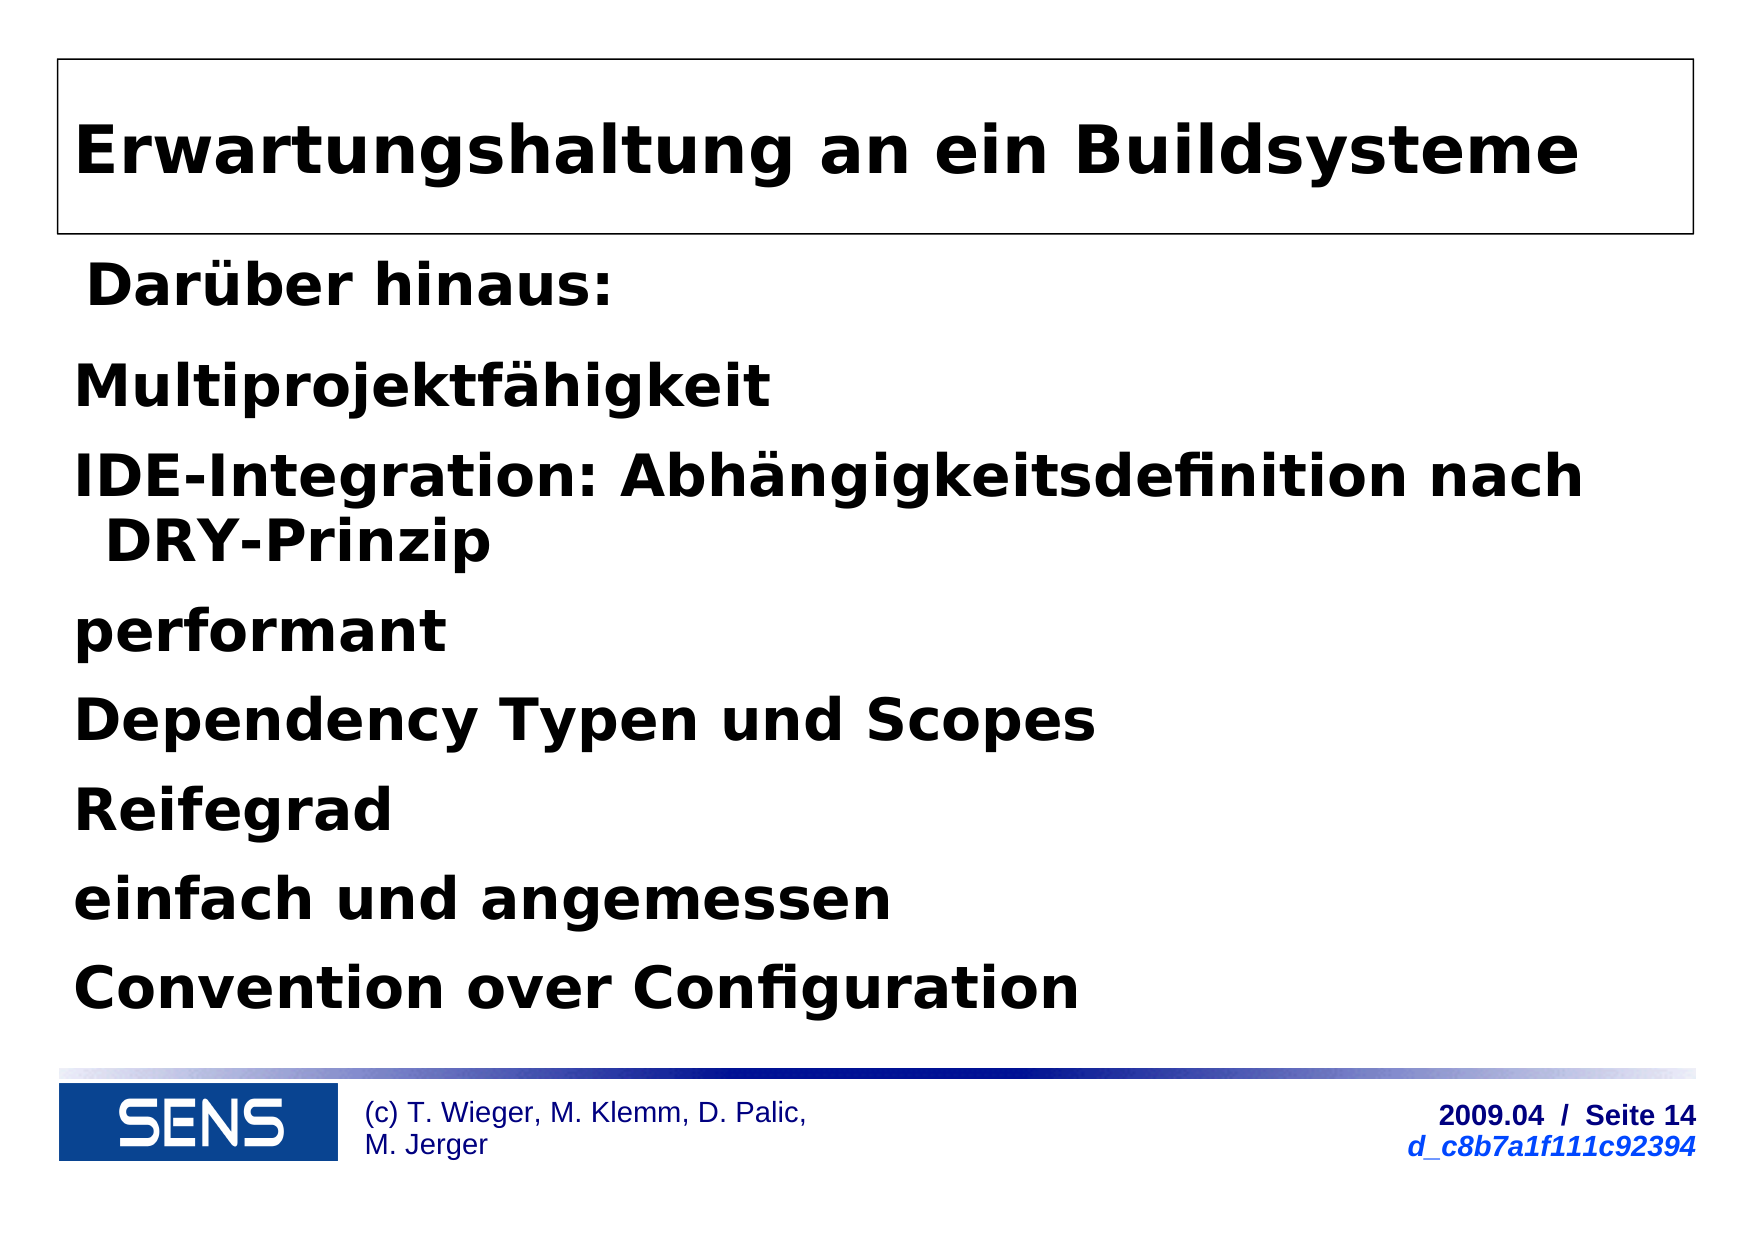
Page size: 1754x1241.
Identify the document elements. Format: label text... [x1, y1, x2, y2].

list Darüber hinaus: Multiprojektfähigkeit IDE-Integration: Abhängigkeitsdefinition nach DRY-Prinzip performant Dependency Typen und Scopes Reifegrad einfach und angemessen Convention over Configuration [73, 250, 1696, 1022]
picture [59, 1083, 338, 1161]
title Erwartungshaltung an ein Buildsysteme [73, 61, 1693, 241]
picture [59, 1068, 1696, 1079]
